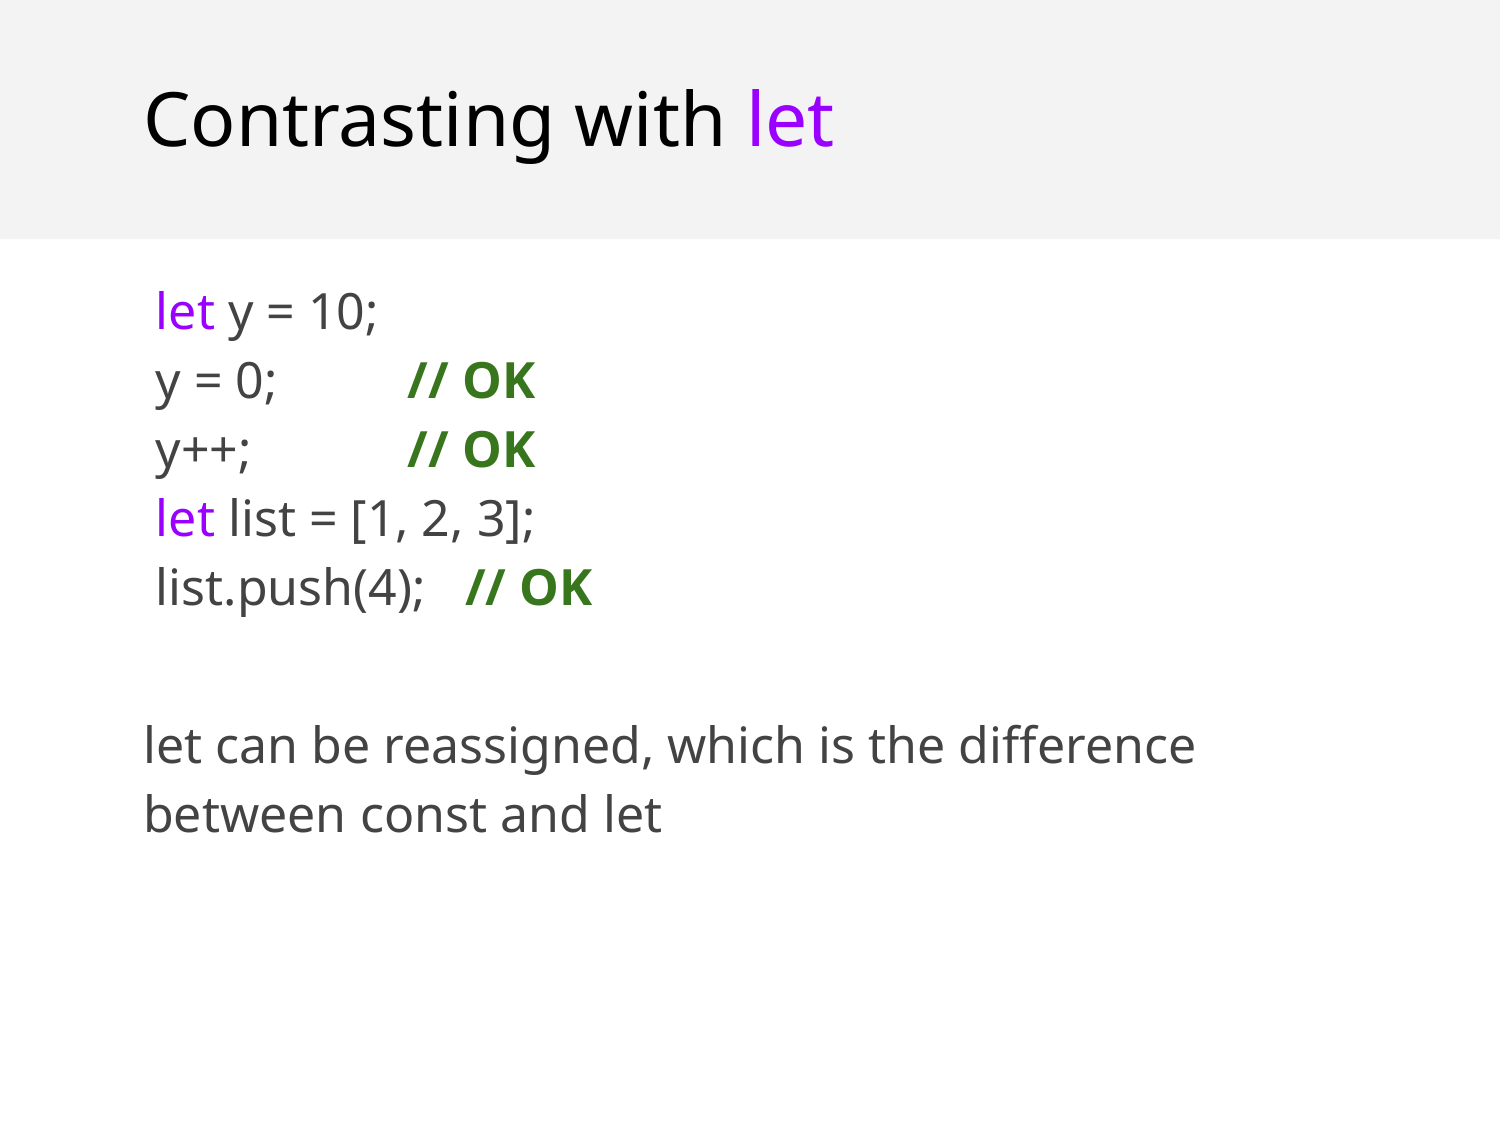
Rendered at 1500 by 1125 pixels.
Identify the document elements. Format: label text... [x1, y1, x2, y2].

list let can be reassigned, which is the difference between const and let [128, 689, 1372, 1093]
list let y = 10; y = 0; // OK y++; // OK let list = [1, 2, 3]; list.push(4); // OK [140, 255, 1385, 782]
title Contrasting with let [128, 56, 1372, 183]
